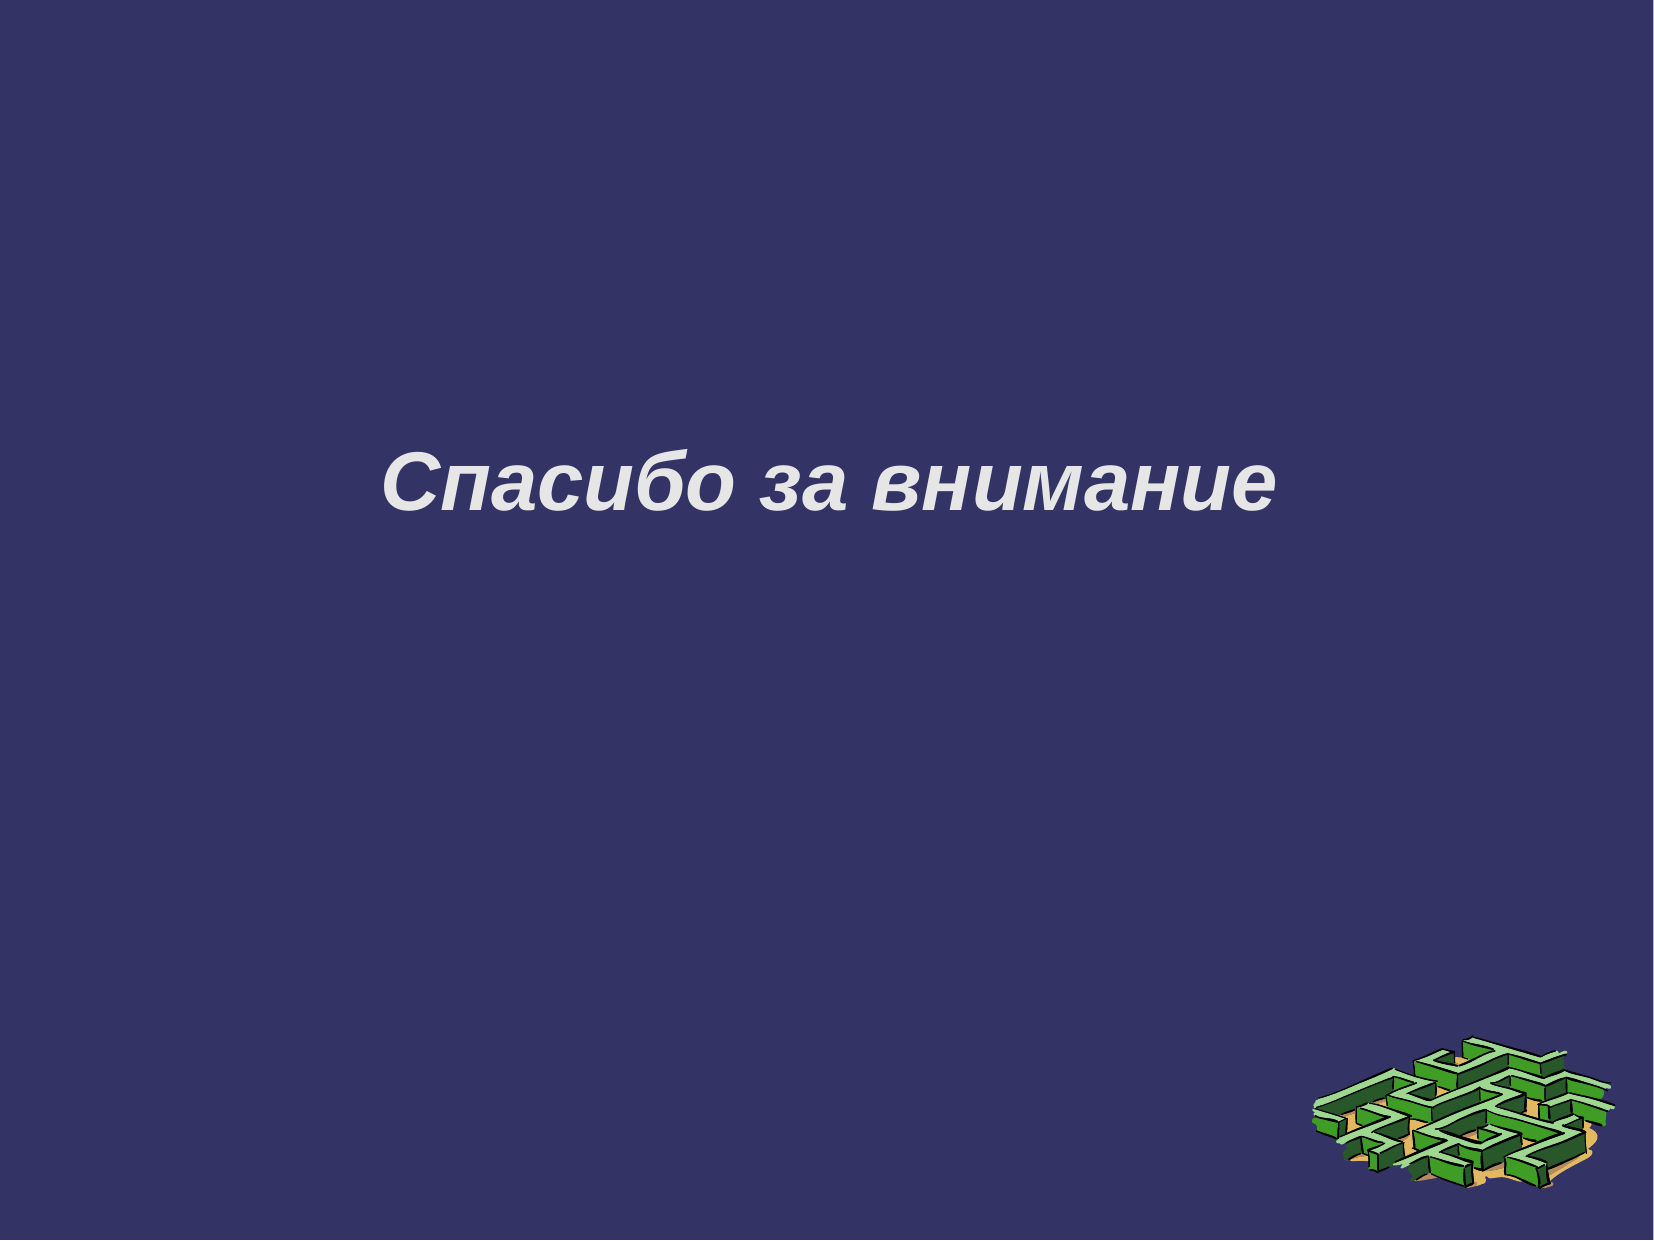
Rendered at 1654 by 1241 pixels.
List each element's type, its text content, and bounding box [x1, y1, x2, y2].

title Спасибо за внимание [123, 377, 1536, 586]
